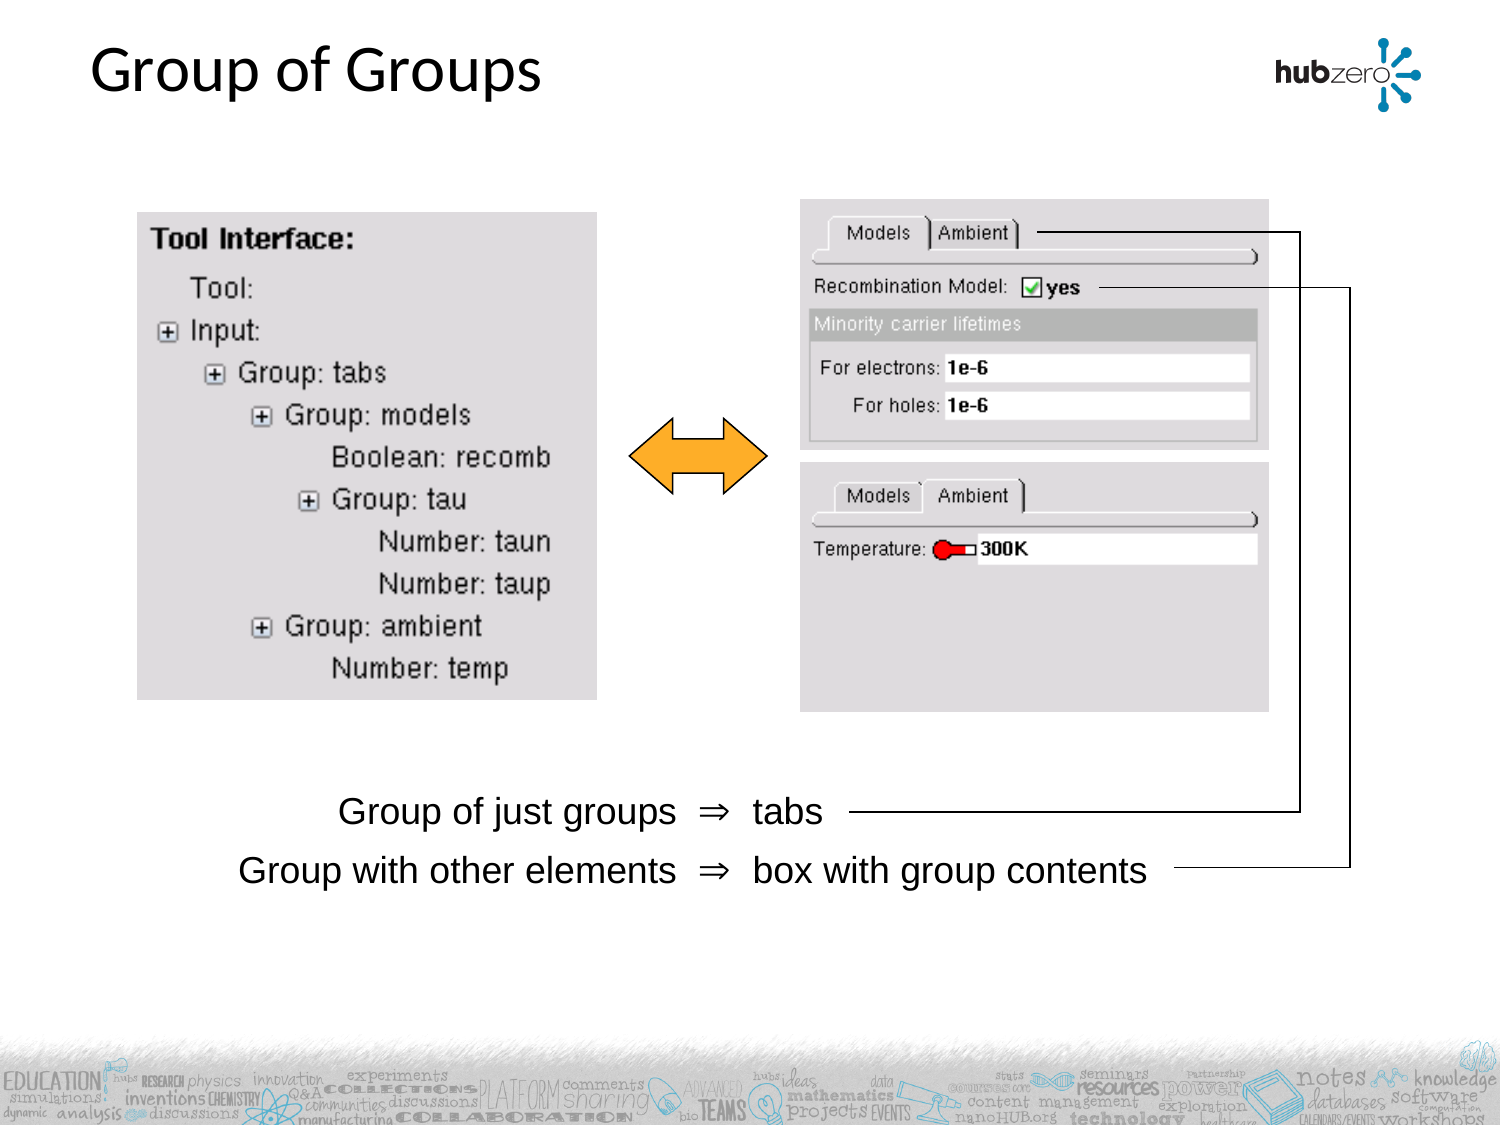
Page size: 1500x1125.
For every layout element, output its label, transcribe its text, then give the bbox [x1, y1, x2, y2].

picture [137, 212, 597, 700]
picture [0, 1034, 1500, 1125]
text_box Group of Groups [75, 12, 1249, 118]
picture [800, 462, 1269, 712]
text_box [629, 418, 767, 494]
picture [1272, 35, 1424, 115]
text_box Group of just groups  tabs Group with other elements  box with group contents [212, 774, 1163, 900]
picture [800, 199, 1269, 450]
